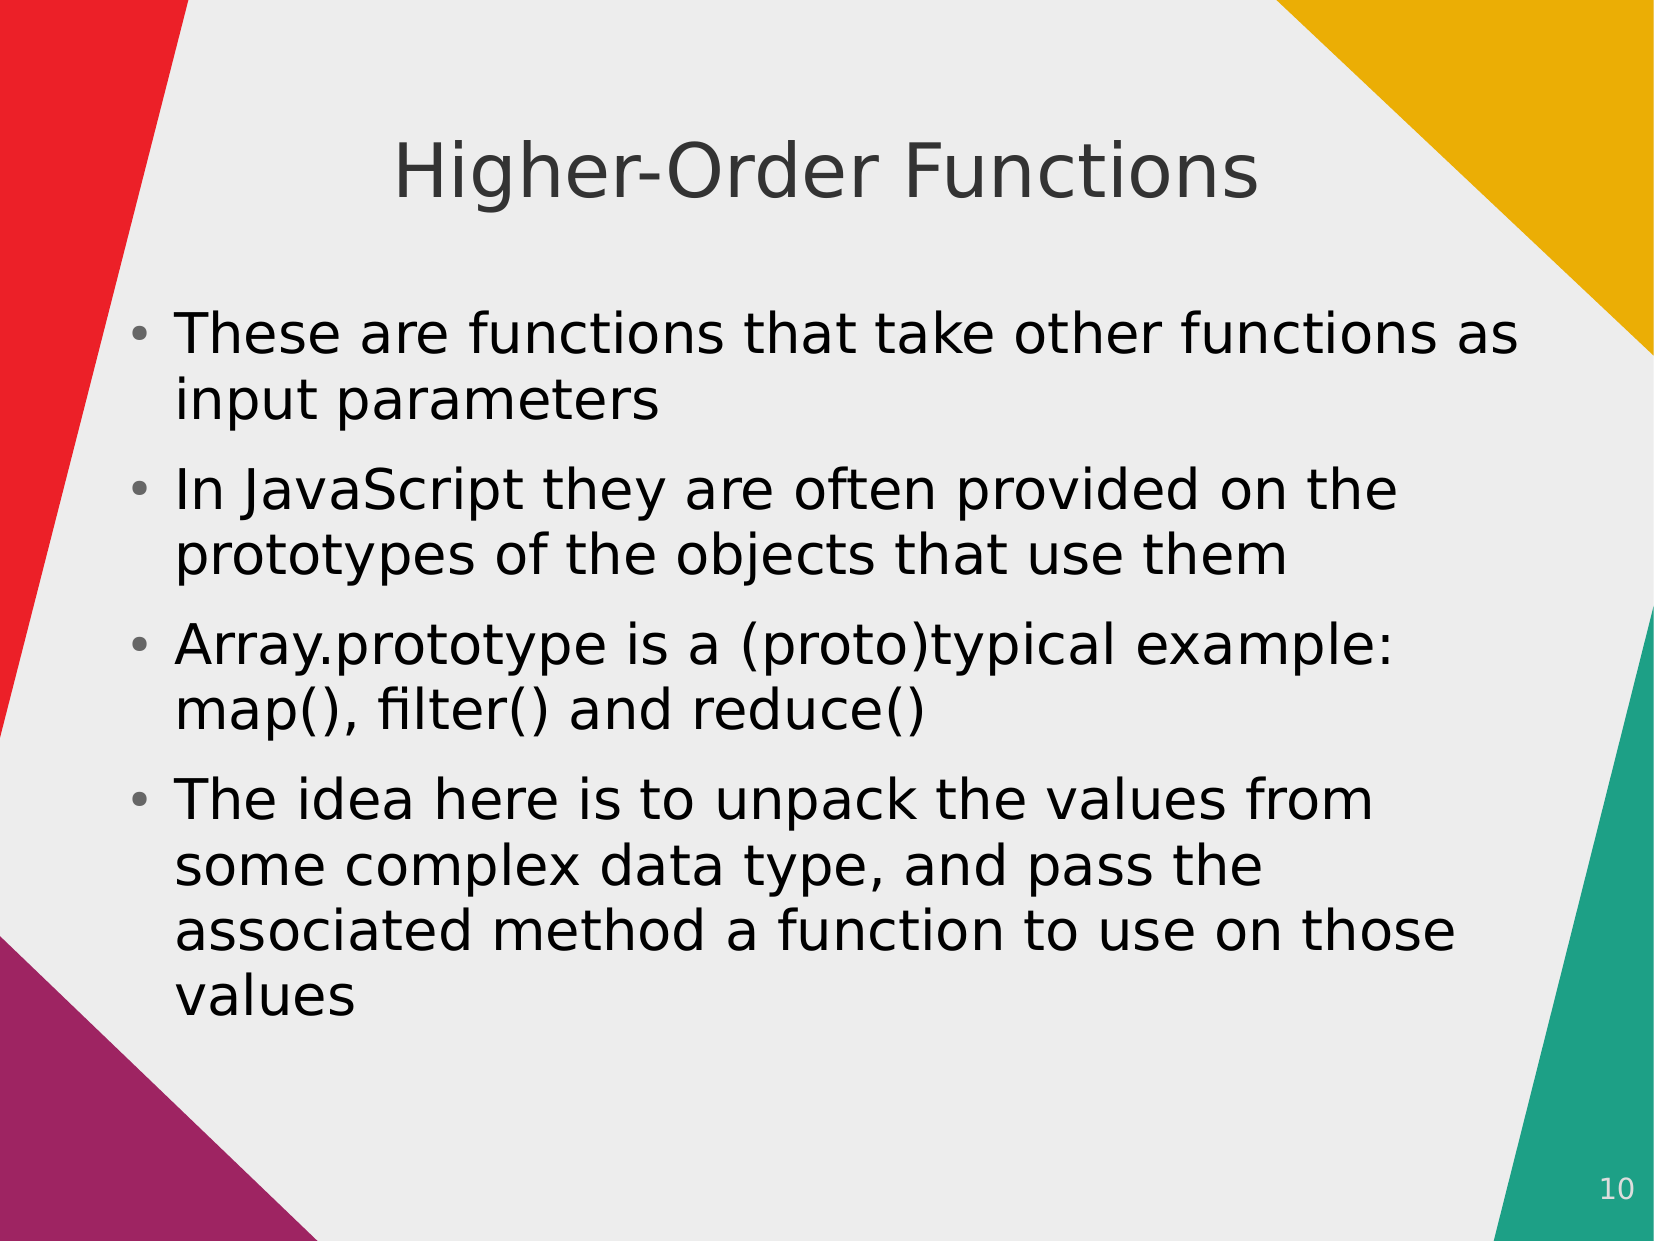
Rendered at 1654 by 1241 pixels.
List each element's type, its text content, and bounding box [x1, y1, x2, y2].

list These are functions that take other functions as input parameters In JavaScript they are often provided on the prototypes of the objects that use them Array.prototype is a (proto)typical example: map(), filter() and reduce() The idea here is to unpack the values from some complex data type, and pass the associated method a function to use on those values [114, 302, 1539, 1033]
title Higher-Order Functions [114, 73, 1539, 271]
